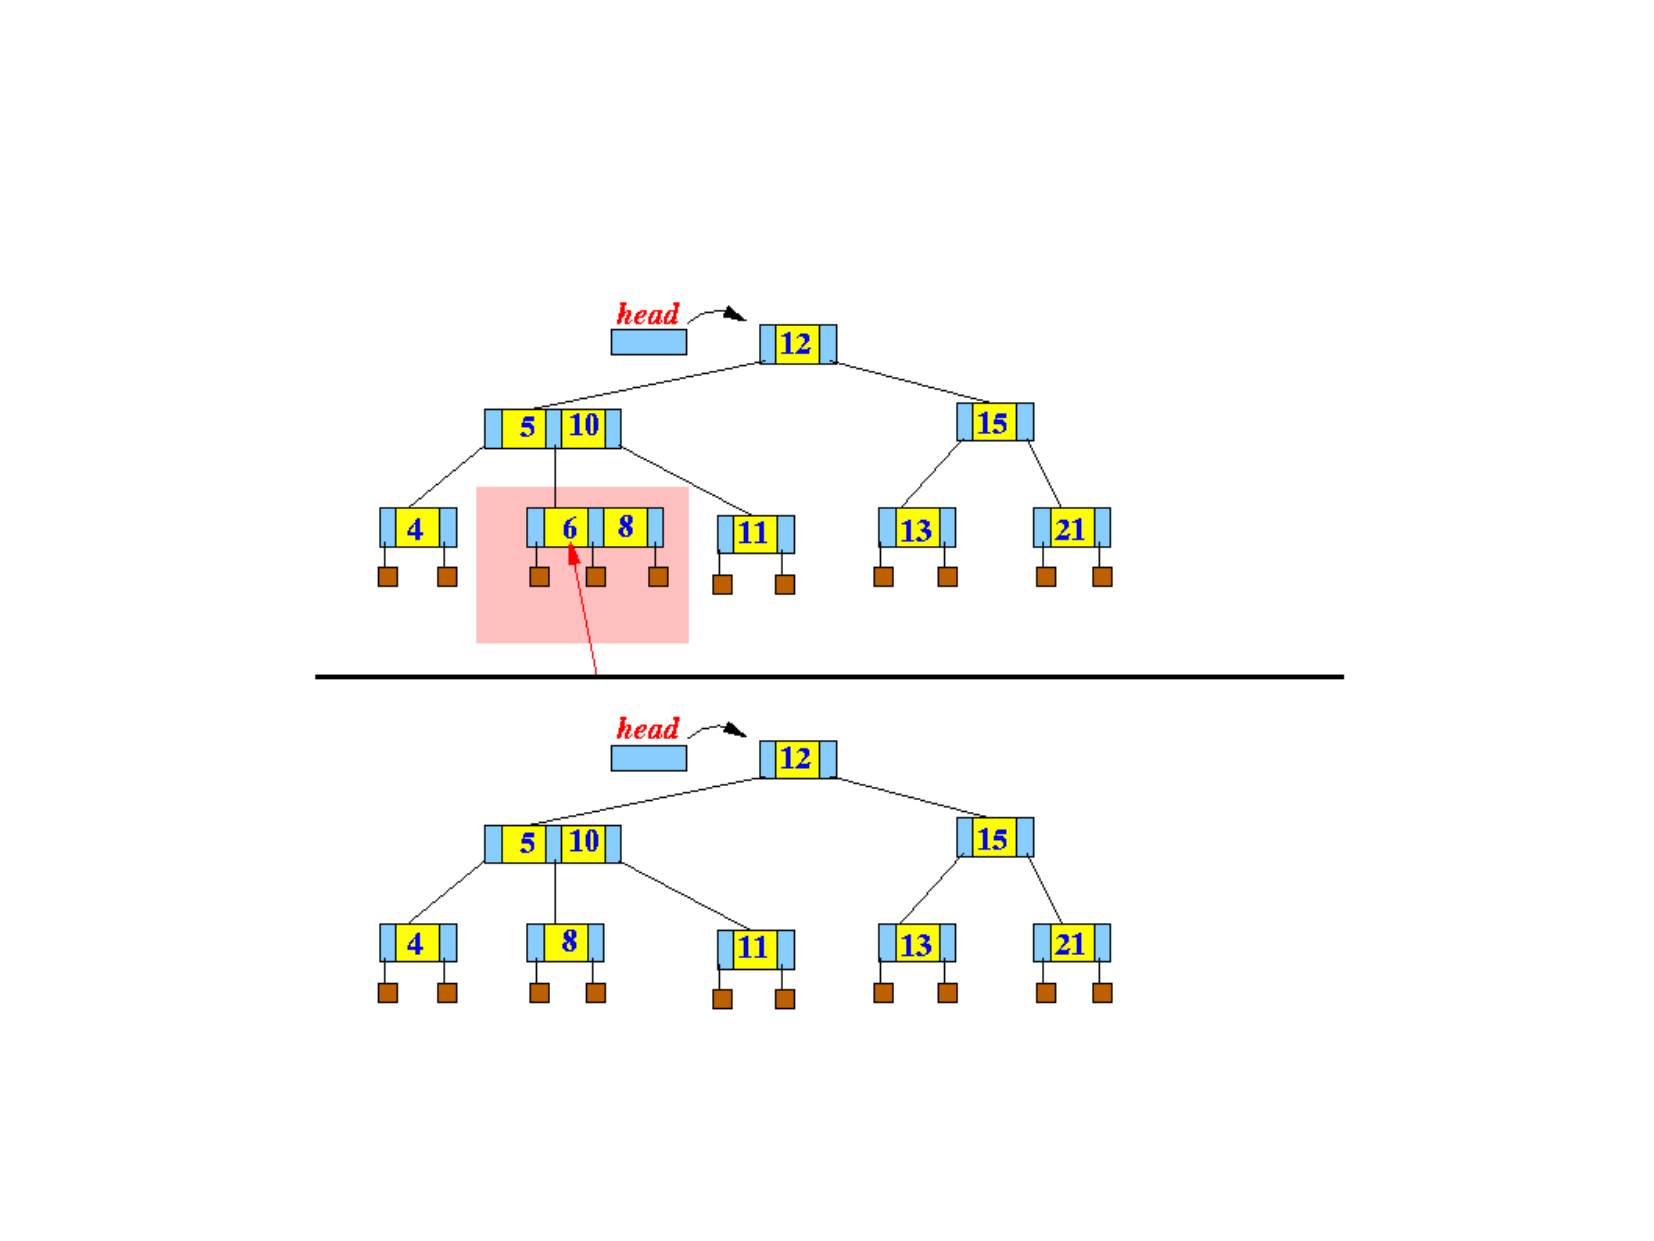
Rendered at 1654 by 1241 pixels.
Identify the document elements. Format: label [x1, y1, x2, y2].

picture [242, 290, 1385, 1030]
